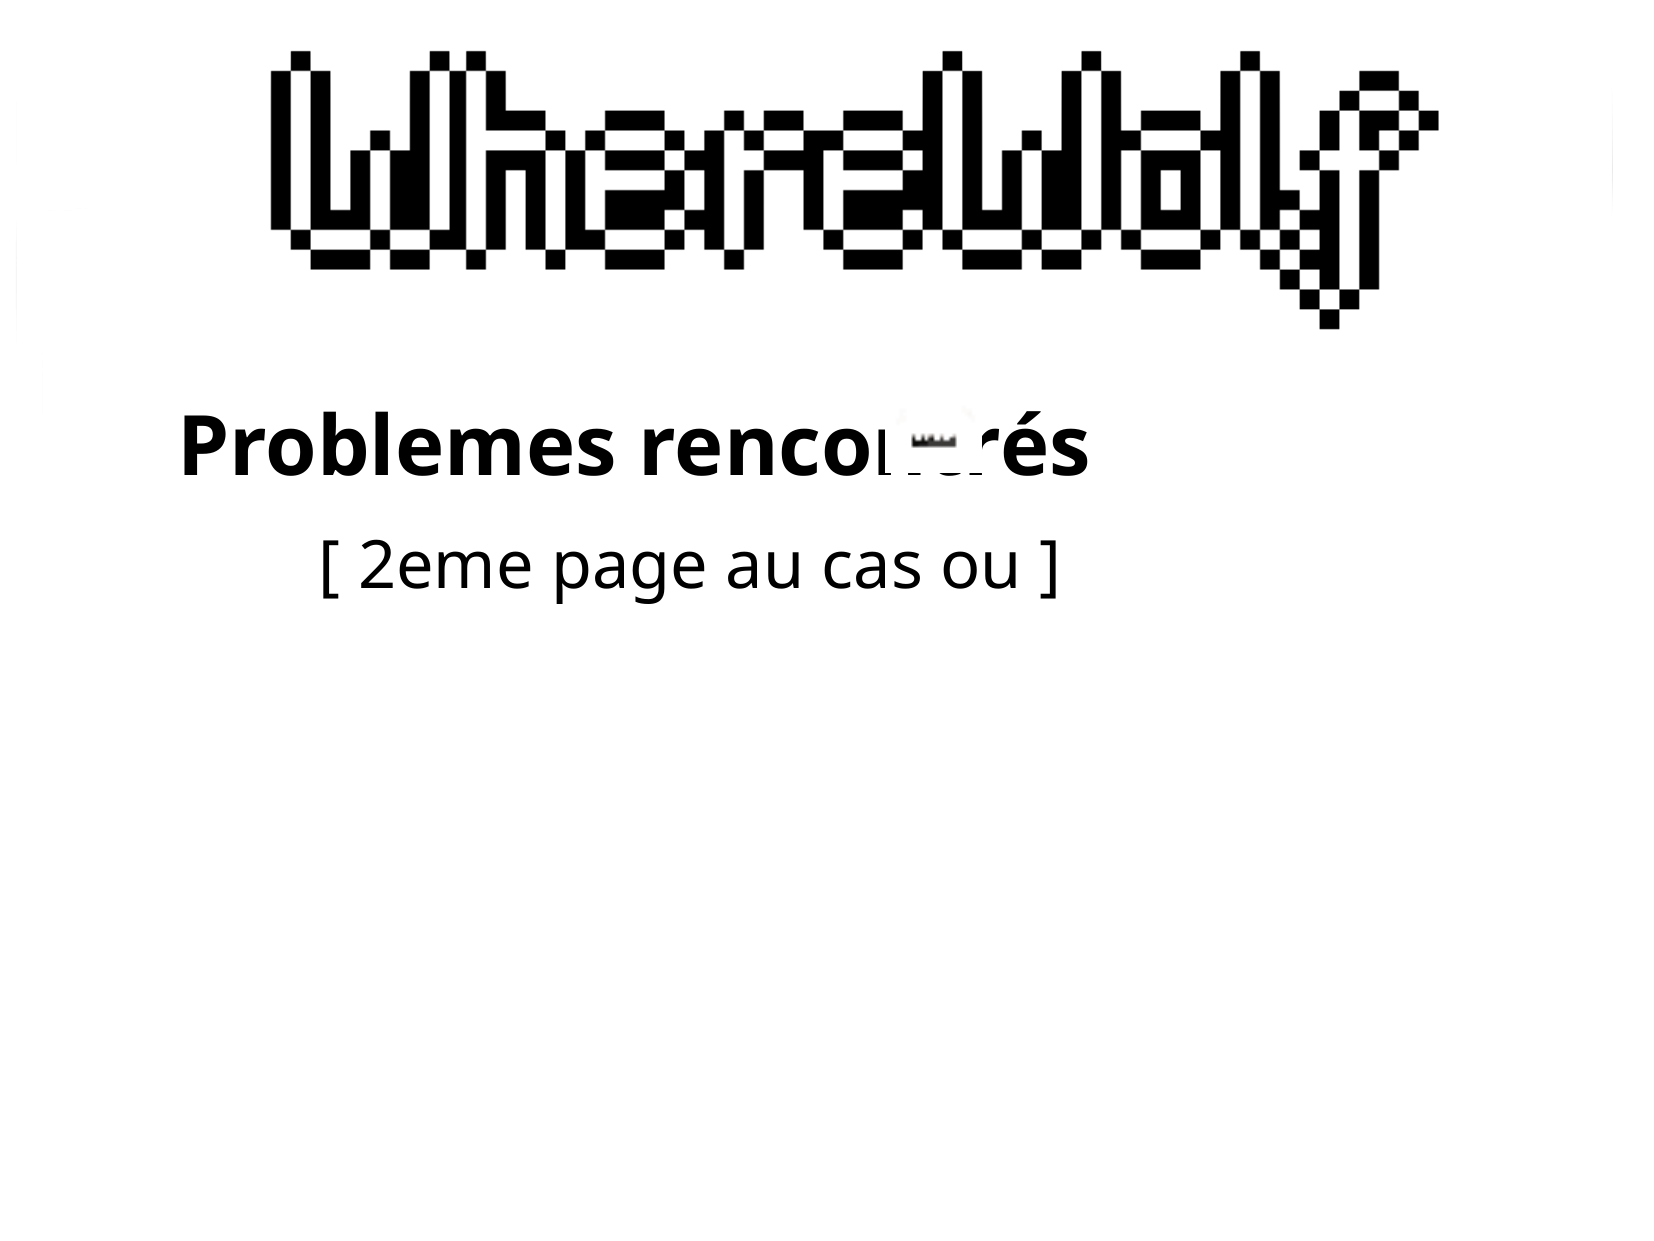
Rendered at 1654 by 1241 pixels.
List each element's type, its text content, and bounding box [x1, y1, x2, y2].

picture [0, 0, 1654, 473]
list Problemes rencontrés [ 2eme page au cas ou ] [88, 414, 1577, 1211]
